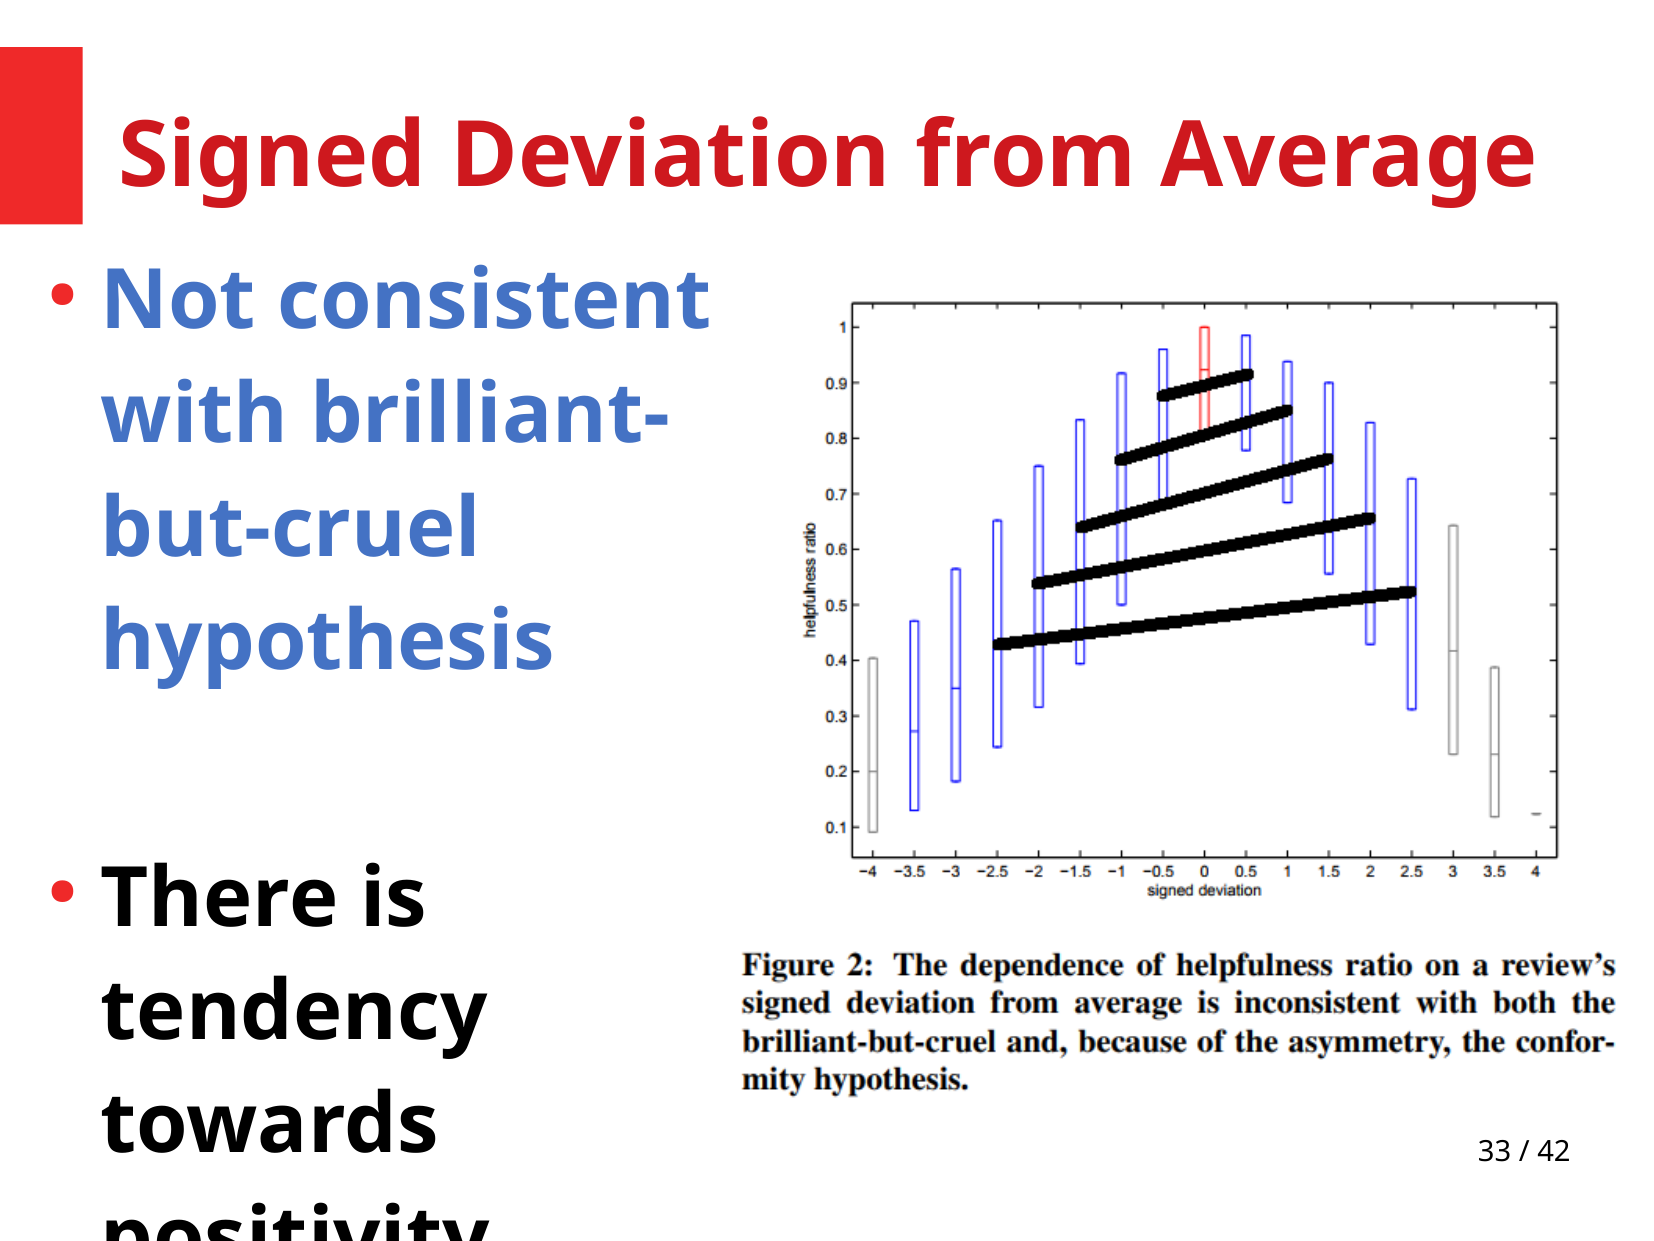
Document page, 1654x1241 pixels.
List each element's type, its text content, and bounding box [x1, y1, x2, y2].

picture [736, 280, 1636, 1111]
title Signed Deviation from Average [118, 49, 1571, 257]
list Not consistent with brilliant-but-cruel hypothesis There is tendency towards positivity Black lines should not be sloped that way if it is a valid hypothesis [30, 240, 736, 1216]
